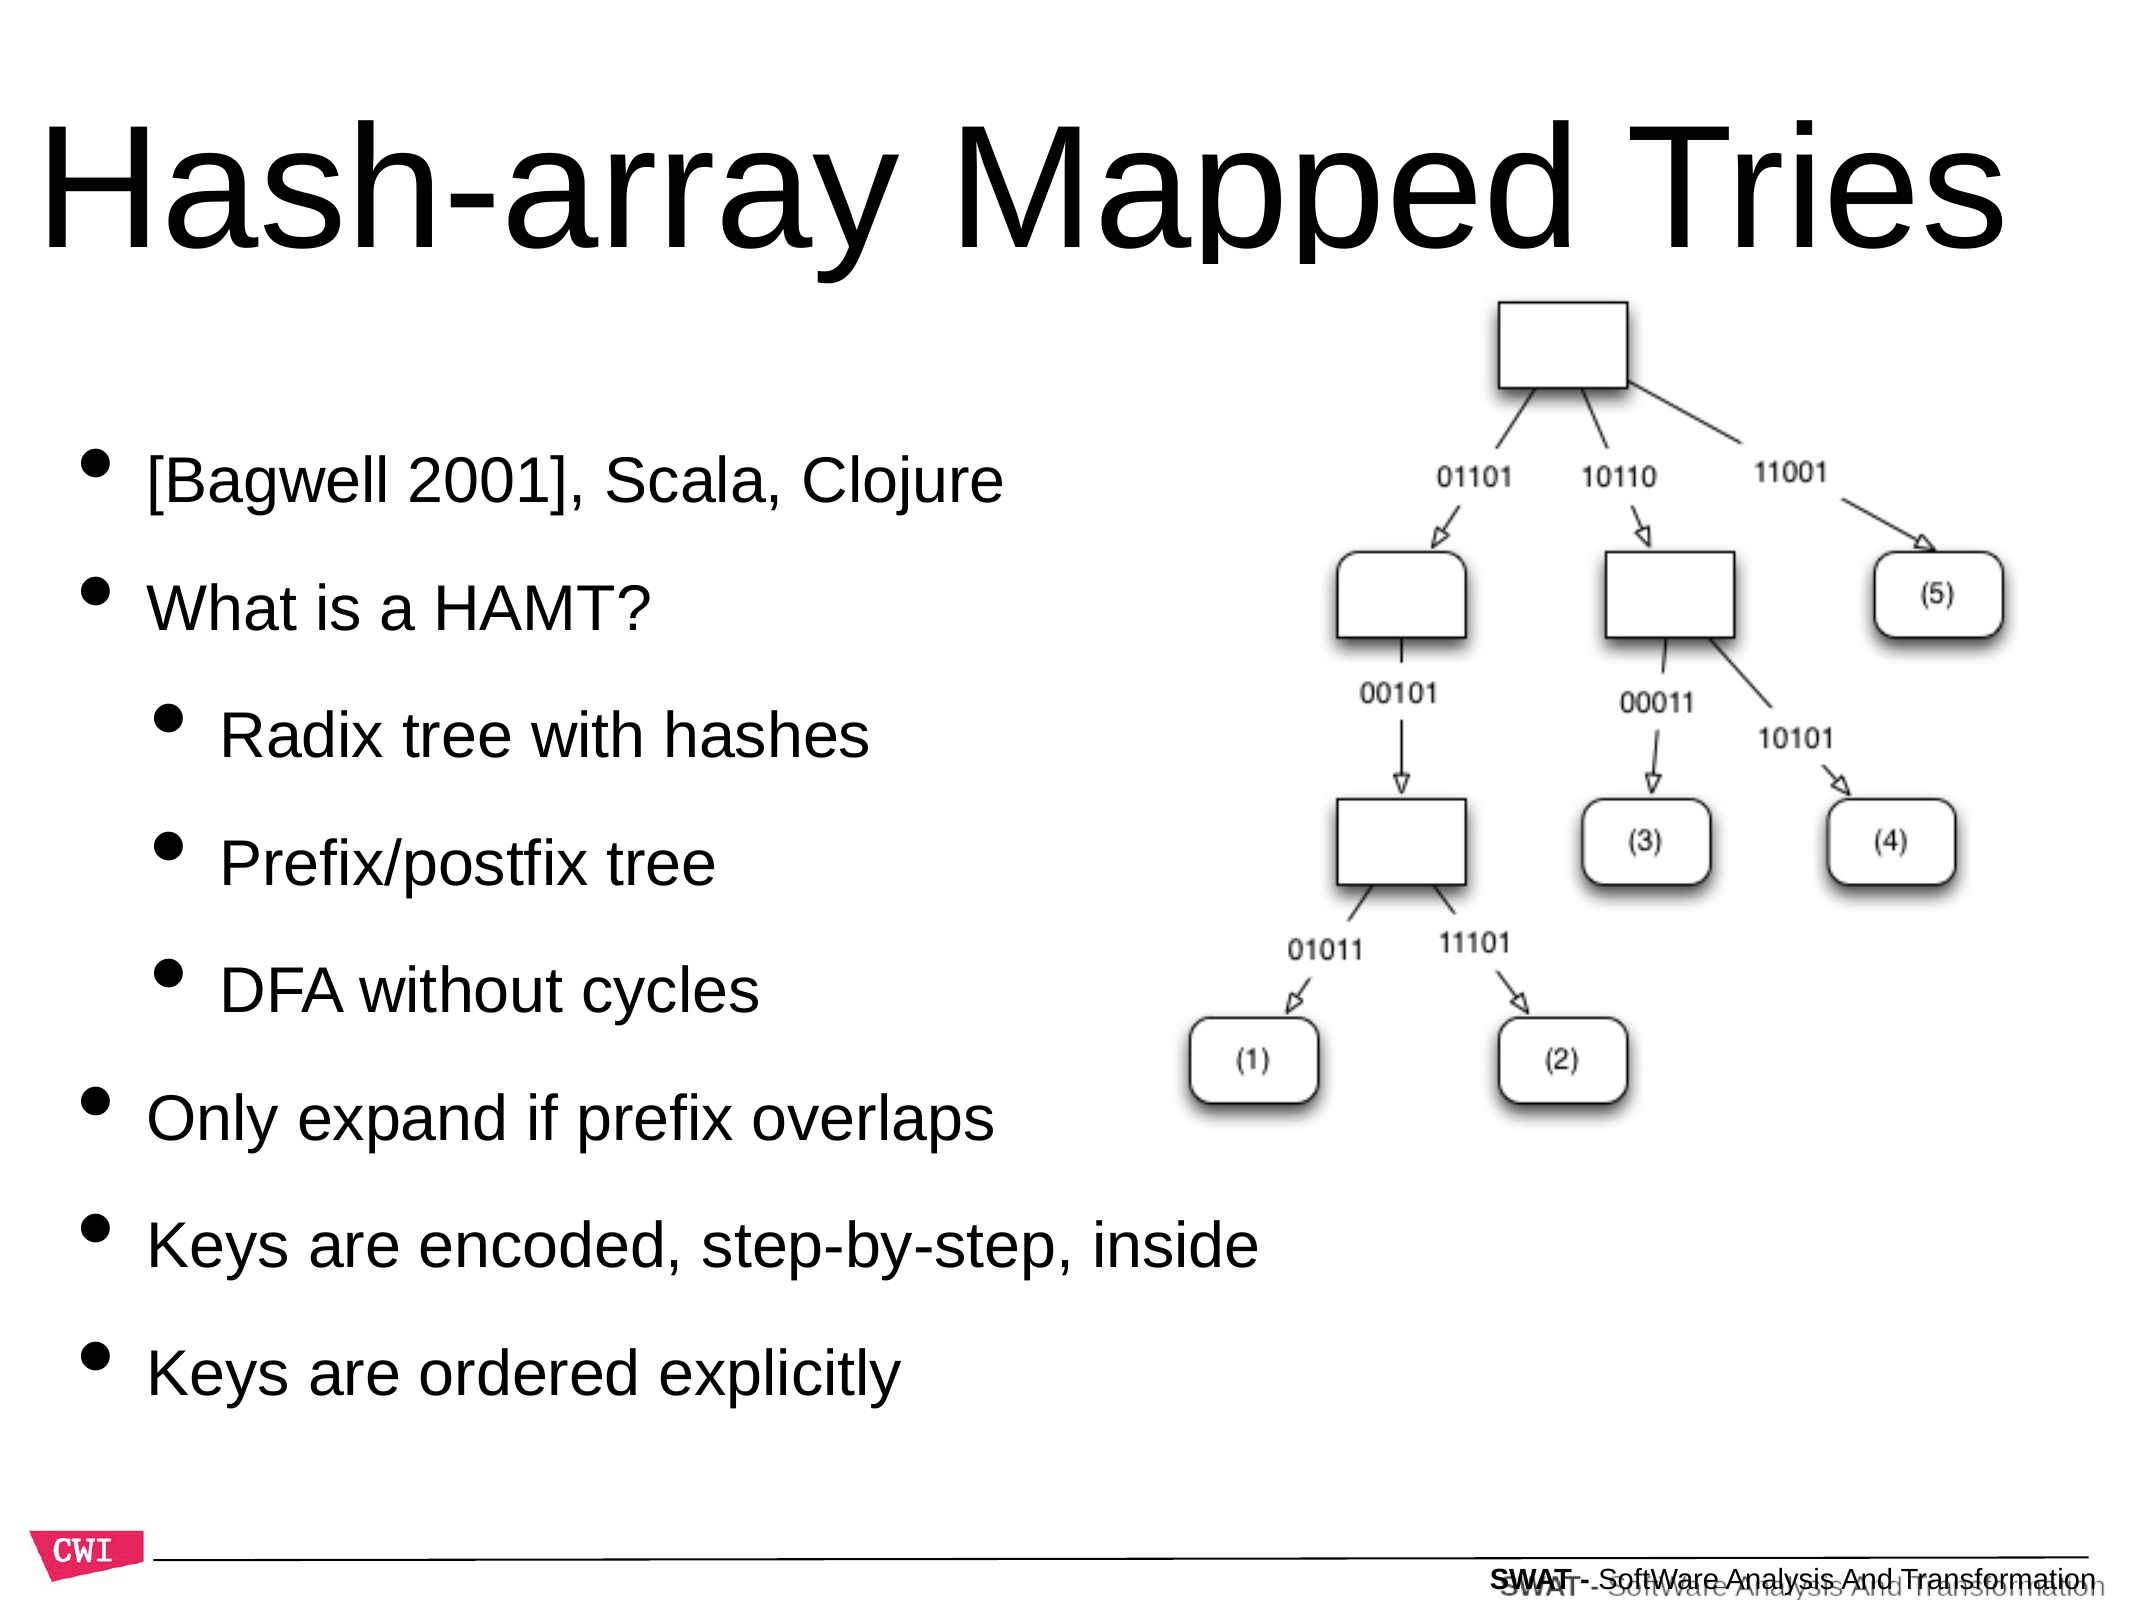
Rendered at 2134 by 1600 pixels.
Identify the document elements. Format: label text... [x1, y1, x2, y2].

picture [16, 1517, 156, 1593]
title Hash-array Mapped Tries [27, 0, 2107, 378]
picture [1137, 264, 2050, 1160]
list [Bagwell 2001], Scala, Clojure What is a HAMT? Radix tree with hashes Prefix/postfix tree DFA without cycles Only expand if prefix overlaps Keys are encoded, step-by-step, inside Keys are ordered explicitly [17, 374, 2097, 1471]
